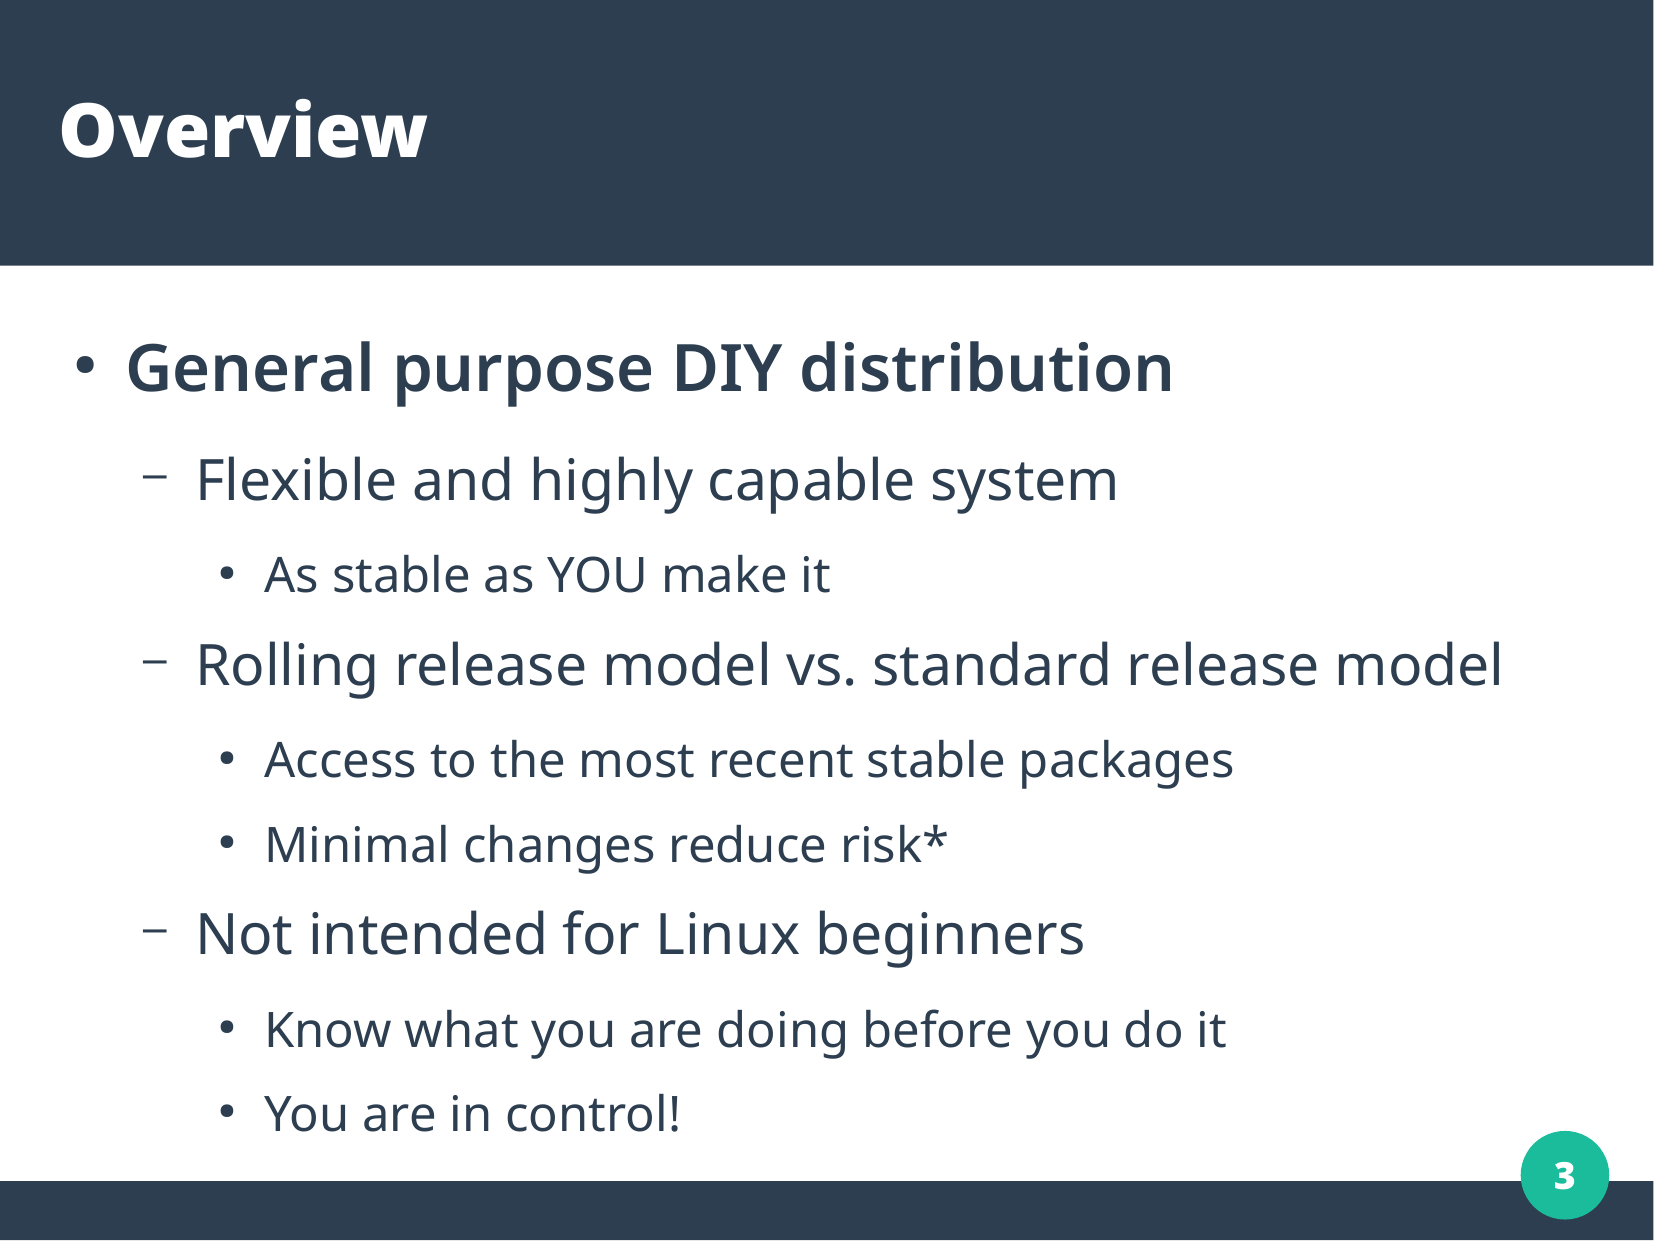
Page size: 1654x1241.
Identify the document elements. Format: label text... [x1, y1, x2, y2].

list General purpose DIY distribution Flexible and highly capable system As stable as YOU make it Rolling release model vs. standard release model Access to the most recent stable packages Minimal changes reduce risk* Not intended for Linux beginners Know what you are doing before you do it You are in control! [56, 321, 1592, 1149]
title Overview [59, 49, 1595, 207]
